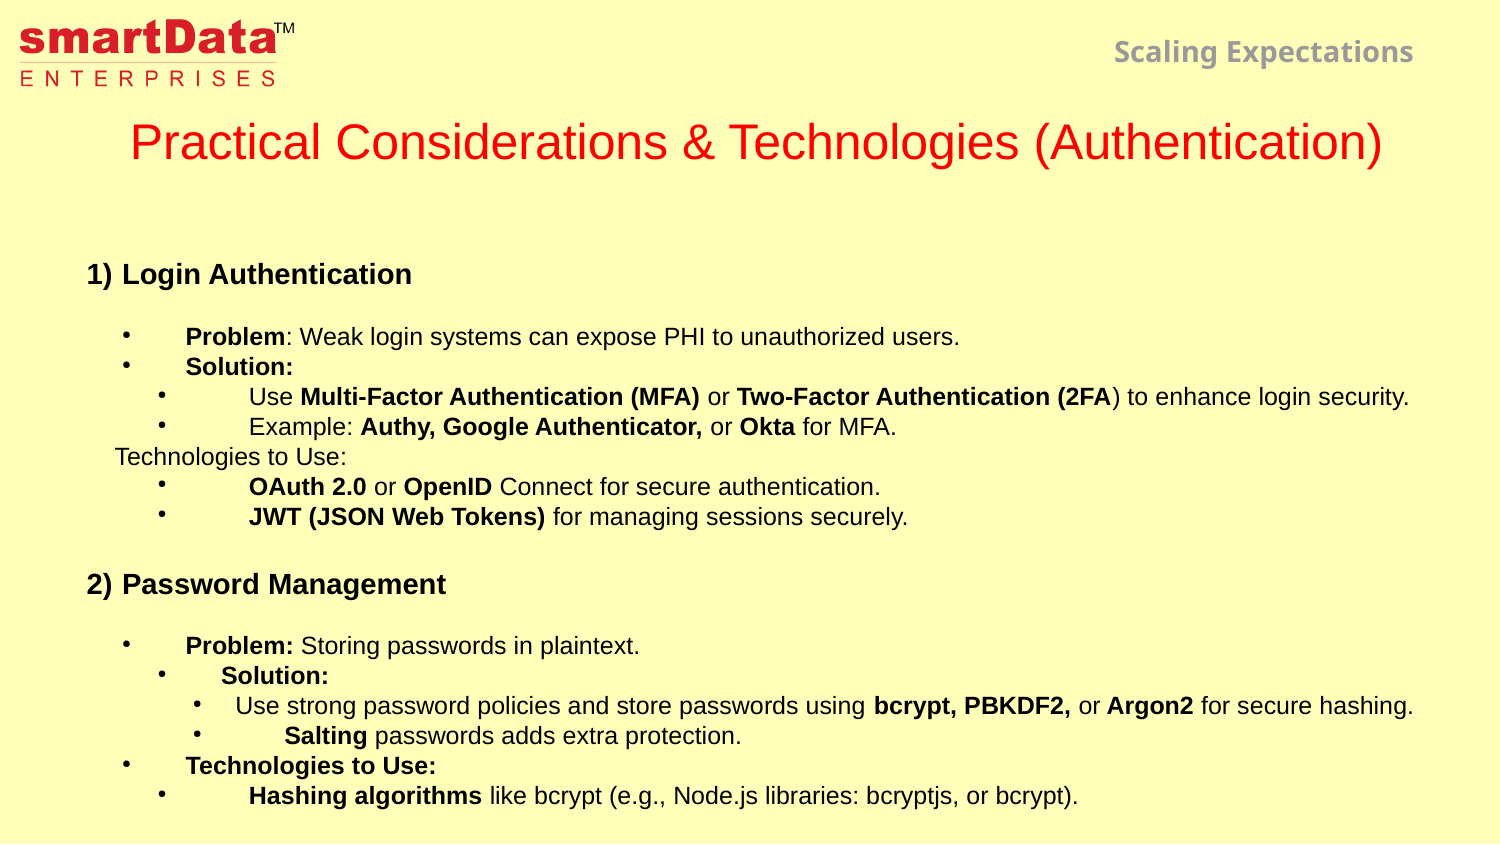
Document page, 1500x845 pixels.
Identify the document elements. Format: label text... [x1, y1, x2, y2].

text_box Scaling Expectations [1039, 18, 1490, 94]
text_box Login Authentication Problem: Weak login systems can expose PHI to unauthorized users. Solution: Use Multi-Factor Authentication (MFA) or Two-Factor Authentication (2FA) to enhance login security. Example: Authy, Google Authenticator, or Okta for MFA. Technologies to Use: OAuth 2.0 or OpenID Connect for secure authentication. JWT (JSON Web Tokens) for managing sessions securely. Password Management Problem: Storing passwords in plaintext. Solution: Use strong password policies and store passwords using bcrypt, PBKDF2, or Argon2 for secure hashing. Salting passwords adds extra protection. Technologies to Use: Hashing algorithms like bcrypt (e.g., Node.js libraries: bcryptjs, or bcrypt). [71, 248, 1447, 818]
picture [0, 18, 295, 108]
title Practical Considerations & Technologies (Authentication) [75, 71, 1425, 213]
